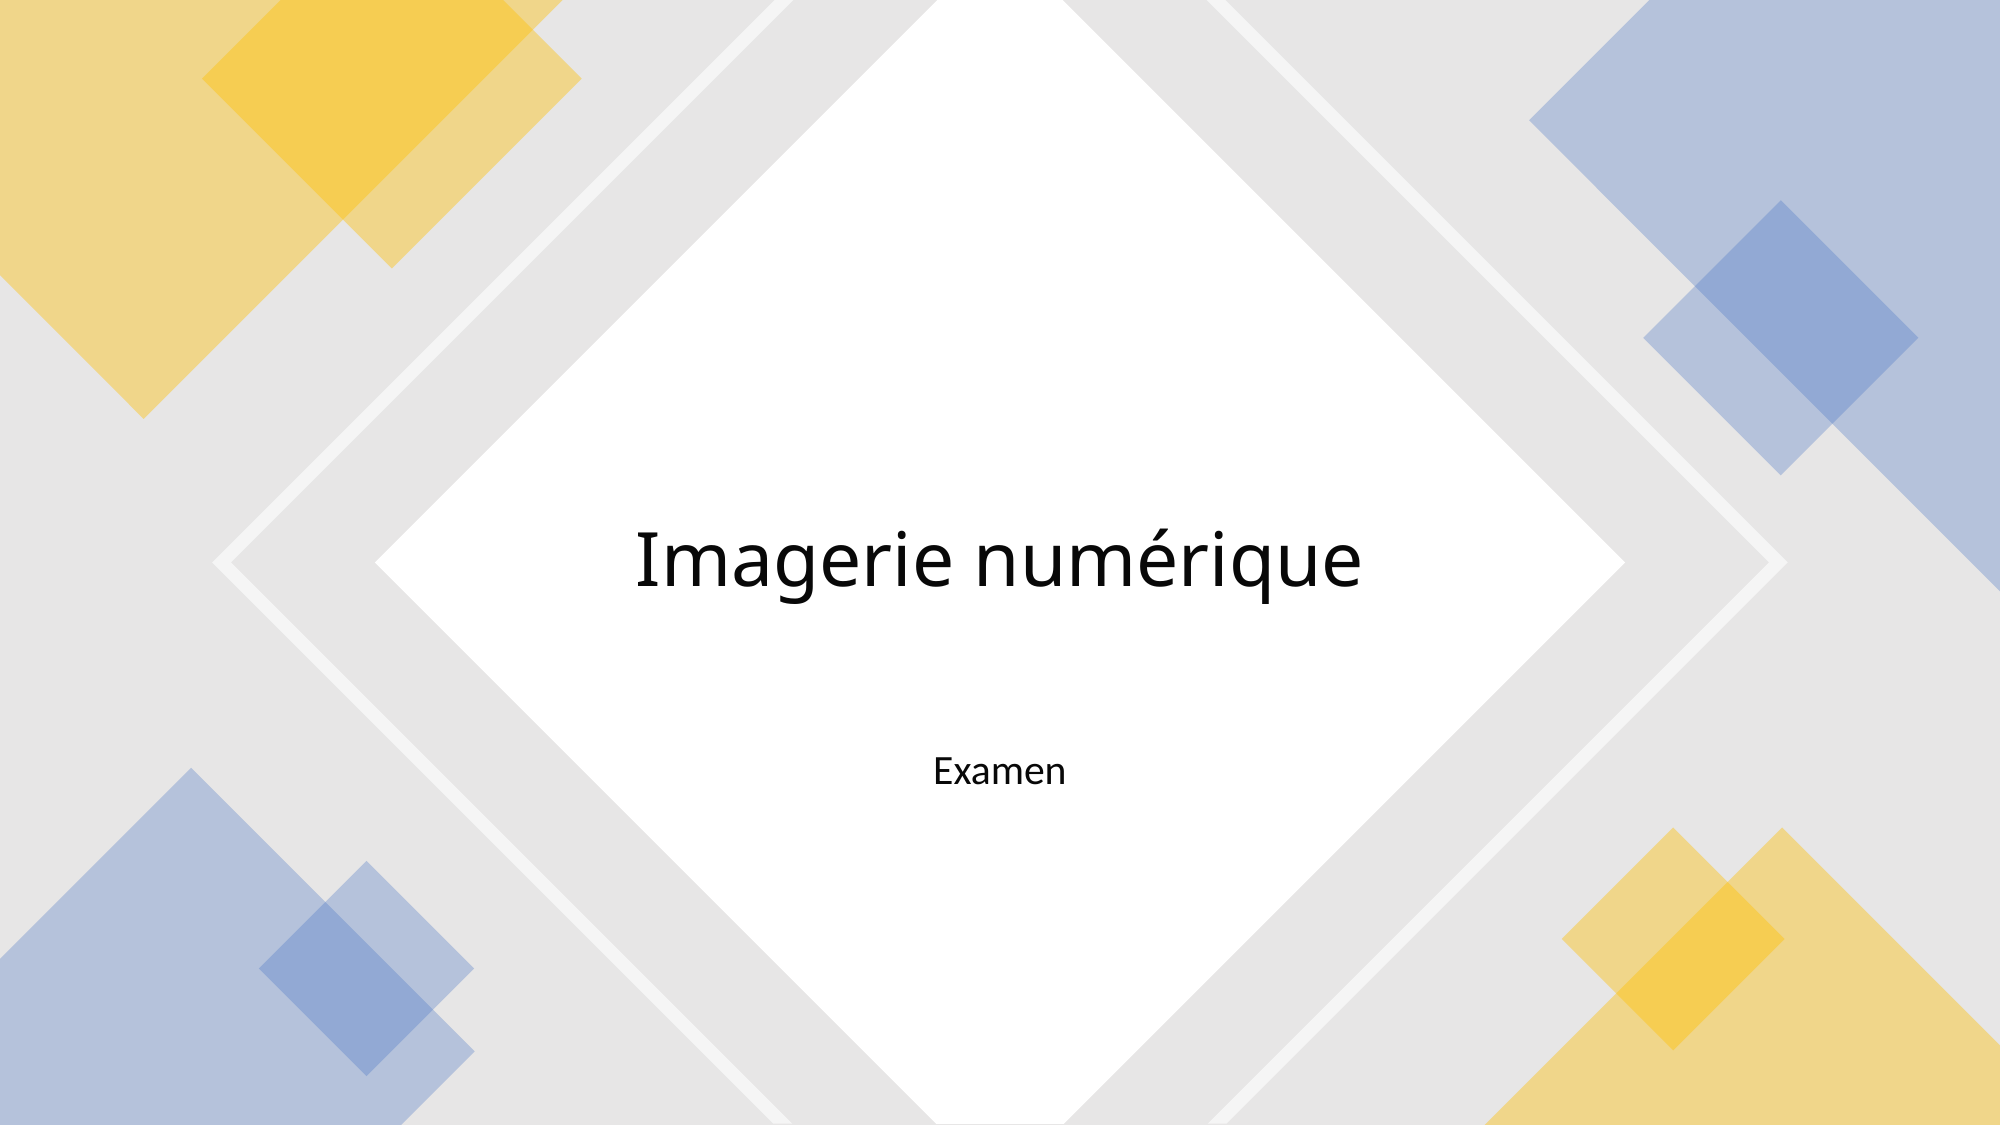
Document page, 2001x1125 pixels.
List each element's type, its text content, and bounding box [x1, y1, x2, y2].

title Imagerie numérique [525, 386, 1475, 739]
text_box [0, 0, 2000, 1125]
subtitle Examen [728, 741, 1272, 929]
